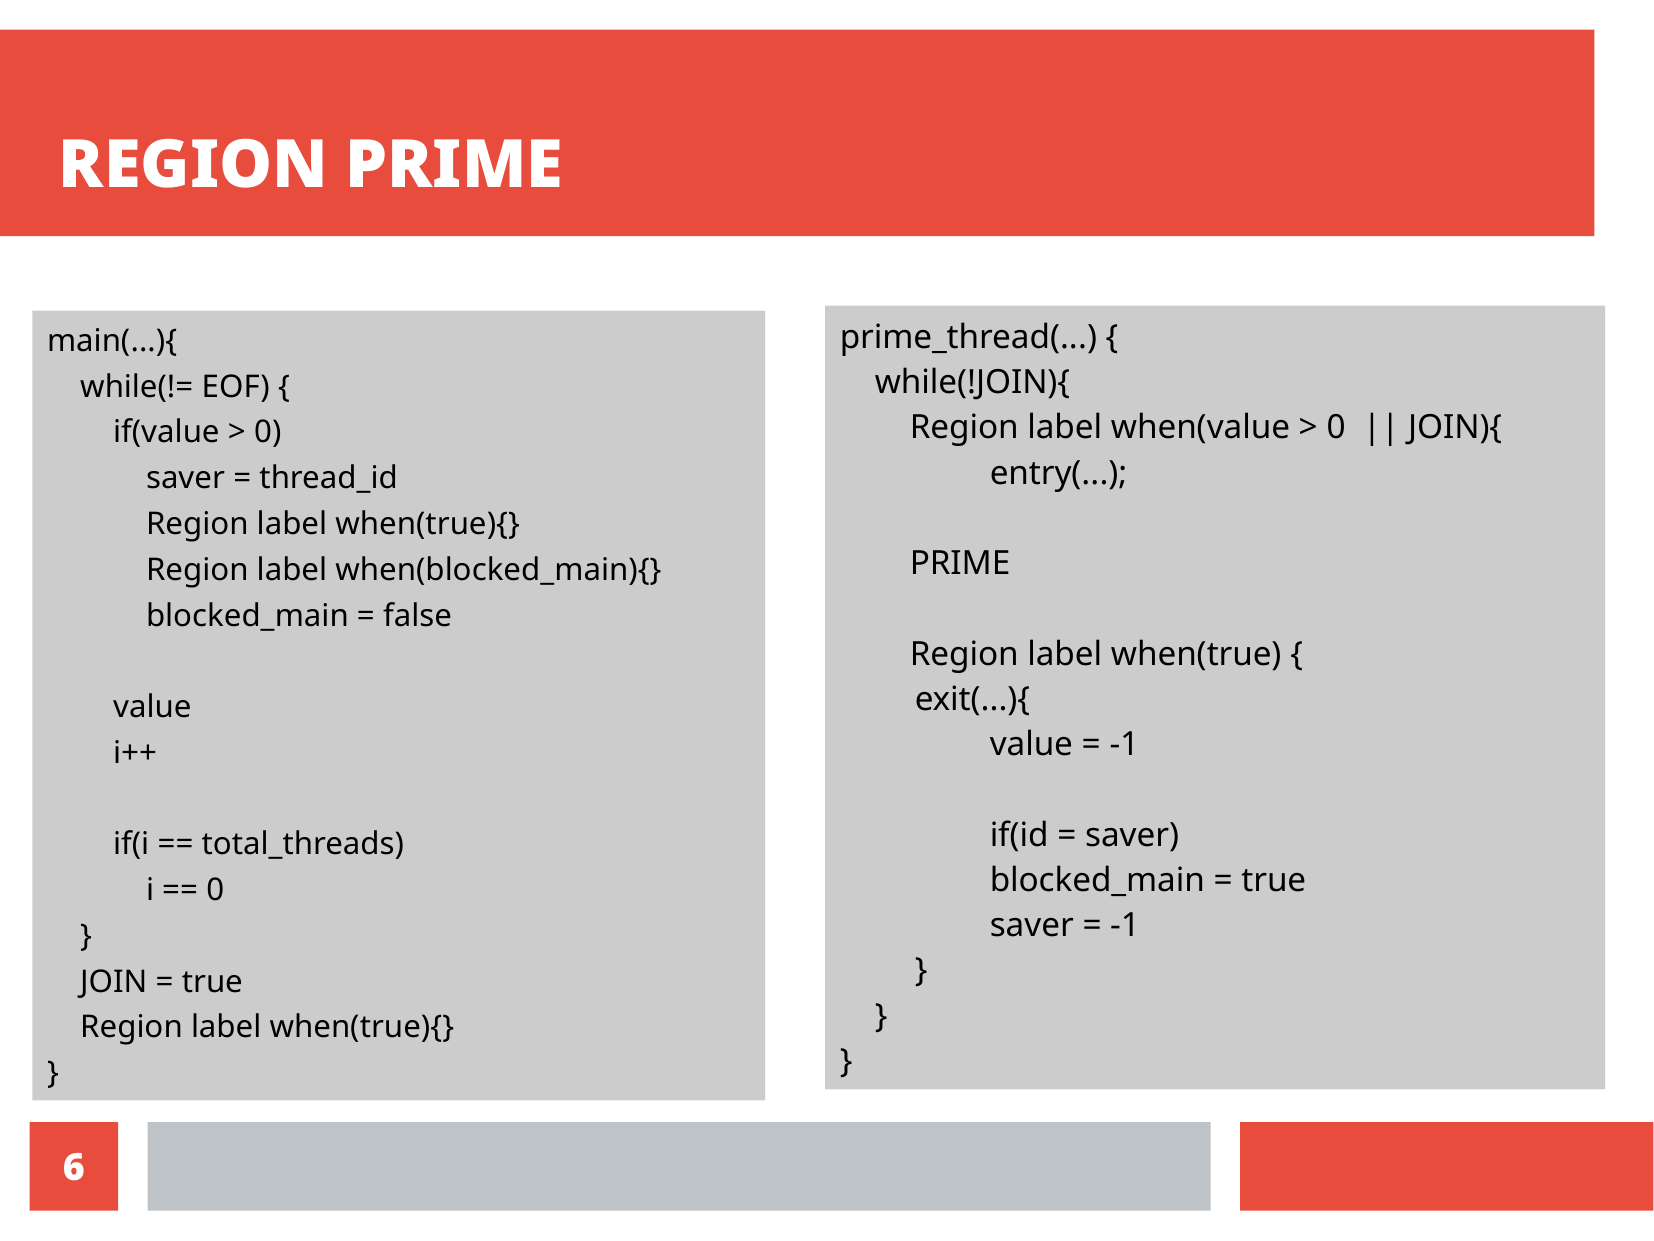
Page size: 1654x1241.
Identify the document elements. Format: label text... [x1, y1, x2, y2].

title REGION PRIME [59, 59, 1595, 207]
text_box prime_thread(...) { while(!JOIN){ Region label when(value > 0 || JOIN){ entry(...); PRIME Region label when(true) { exit(...){ value = -1 if(id = saver) blocked_main = true saver = -1 } } } [825, 305, 1606, 976]
text_box main(...){ while(!= EOF) { if(value > 0) saver = thread_id Region label when(true){} Region label when(blocked_main){} blocked_main = false value i++ if(i == total_threads) i == 0 } JOIN = true Region label when(true){} } [32, 310, 766, 991]
